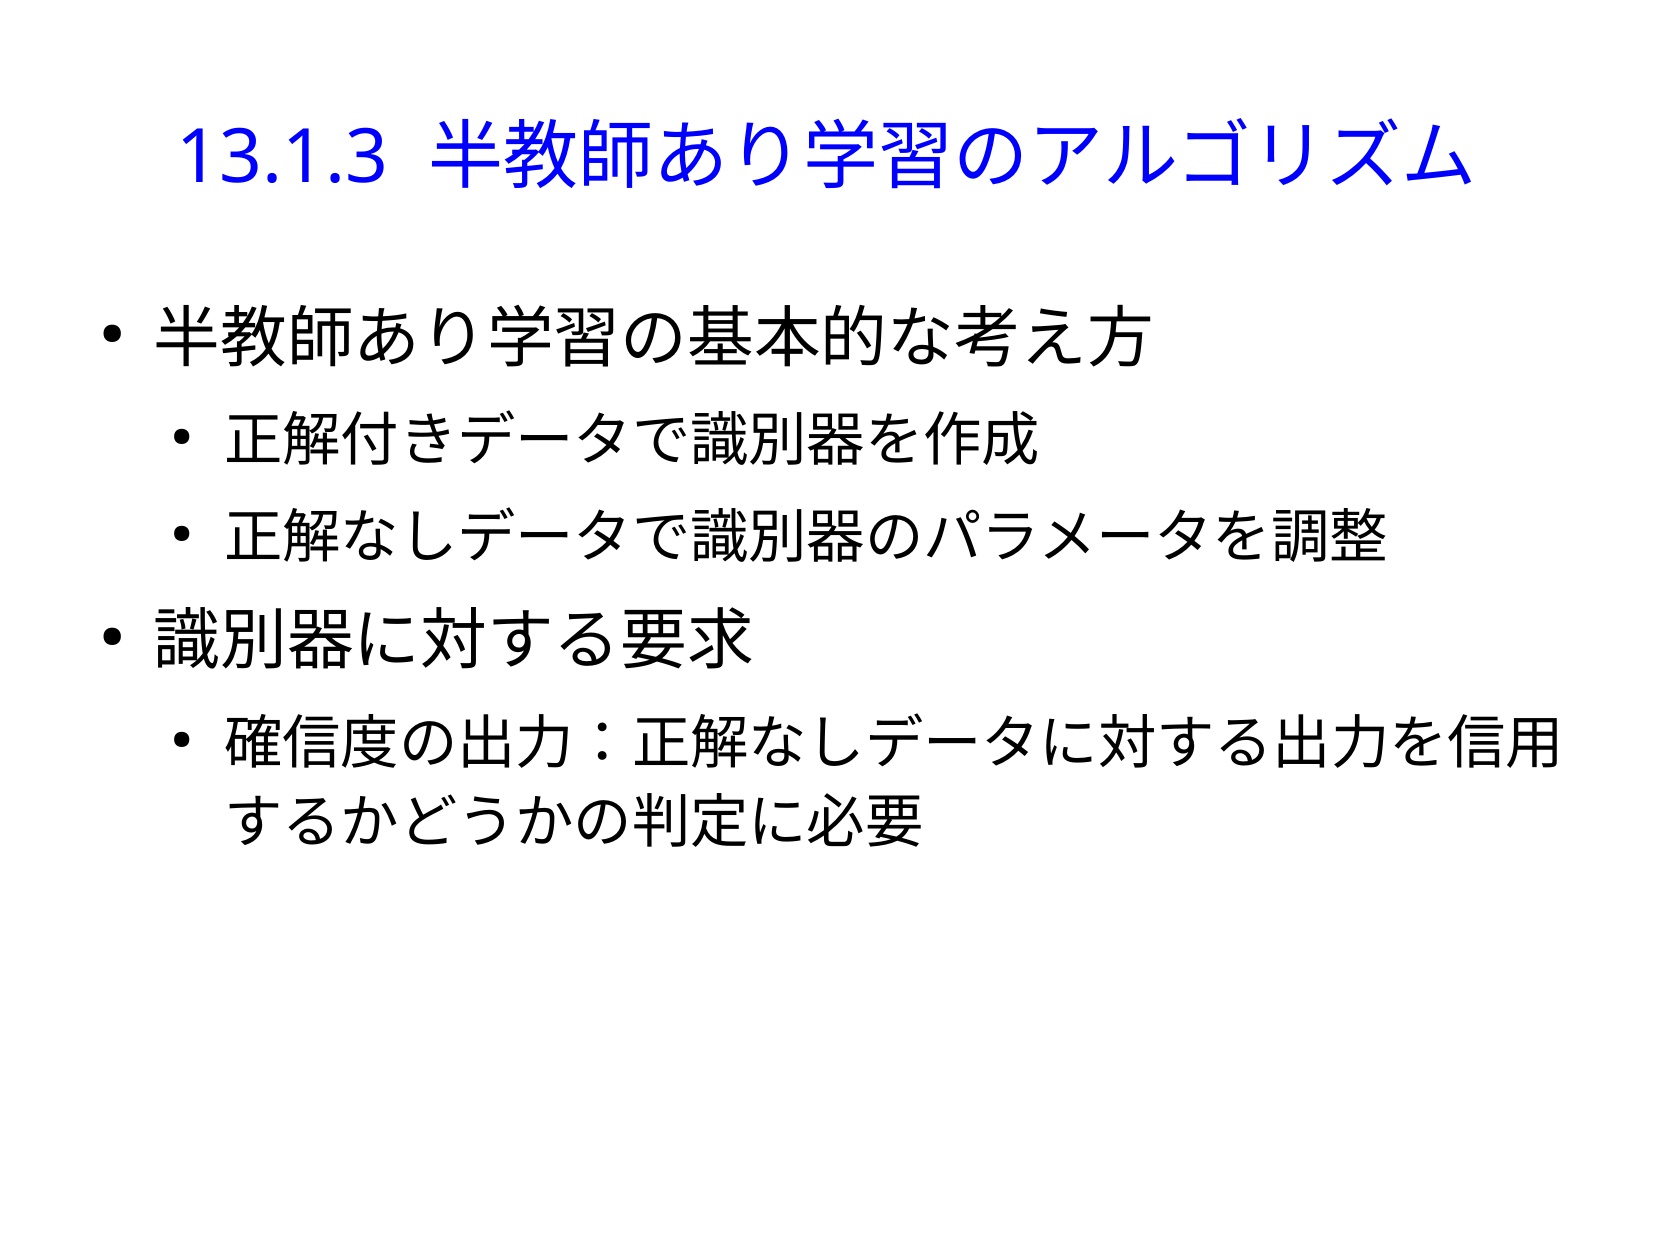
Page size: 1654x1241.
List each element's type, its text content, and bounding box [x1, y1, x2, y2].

list 半教師あり学習の基本的な考え方 正解付きデータで識別器を作成 正解なしデータで識別器のパラメータを調整 識別器に対する要求 確信度の出力：正解なしデータに対する出力を信用するかどうかの判定に必要 [82, 290, 1571, 1010]
title 13.1.3 半教師あり学習のアルゴリズム [82, 49, 1571, 257]
